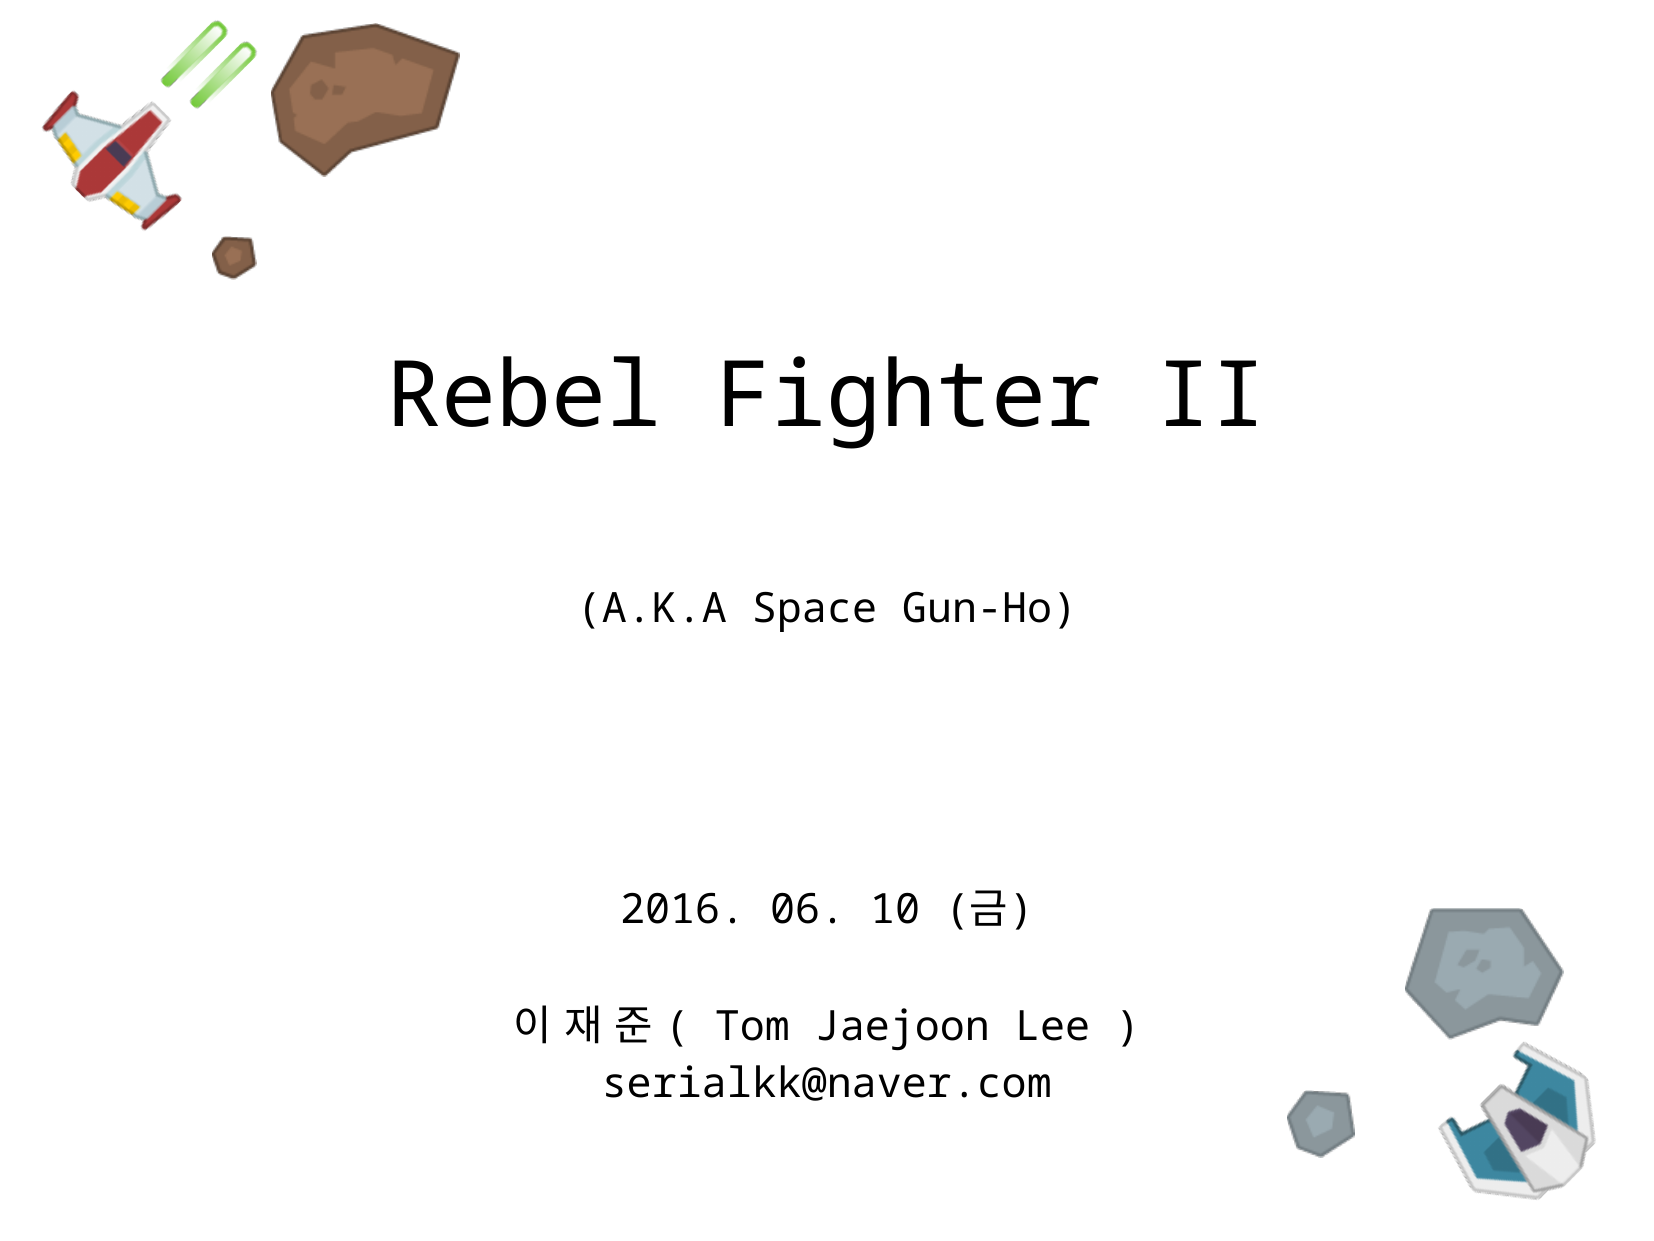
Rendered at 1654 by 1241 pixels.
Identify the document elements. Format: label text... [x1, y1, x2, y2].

picture [156, 17, 231, 92]
title Rebel Fighter II (A.K.A Space Gun-Ho) [82, 368, 1571, 595]
picture [271, 23, 460, 177]
picture [1405, 908, 1630, 1235]
picture [1287, 1090, 1355, 1158]
subtitle 2016. 06. 10 (금) 이 재 준 ( Tom Jaejoon Lee ) serialkk@naver.com [82, 779, 1571, 1241]
picture [212, 236, 257, 280]
picture [24, 55, 217, 249]
picture [185, 38, 260, 113]
